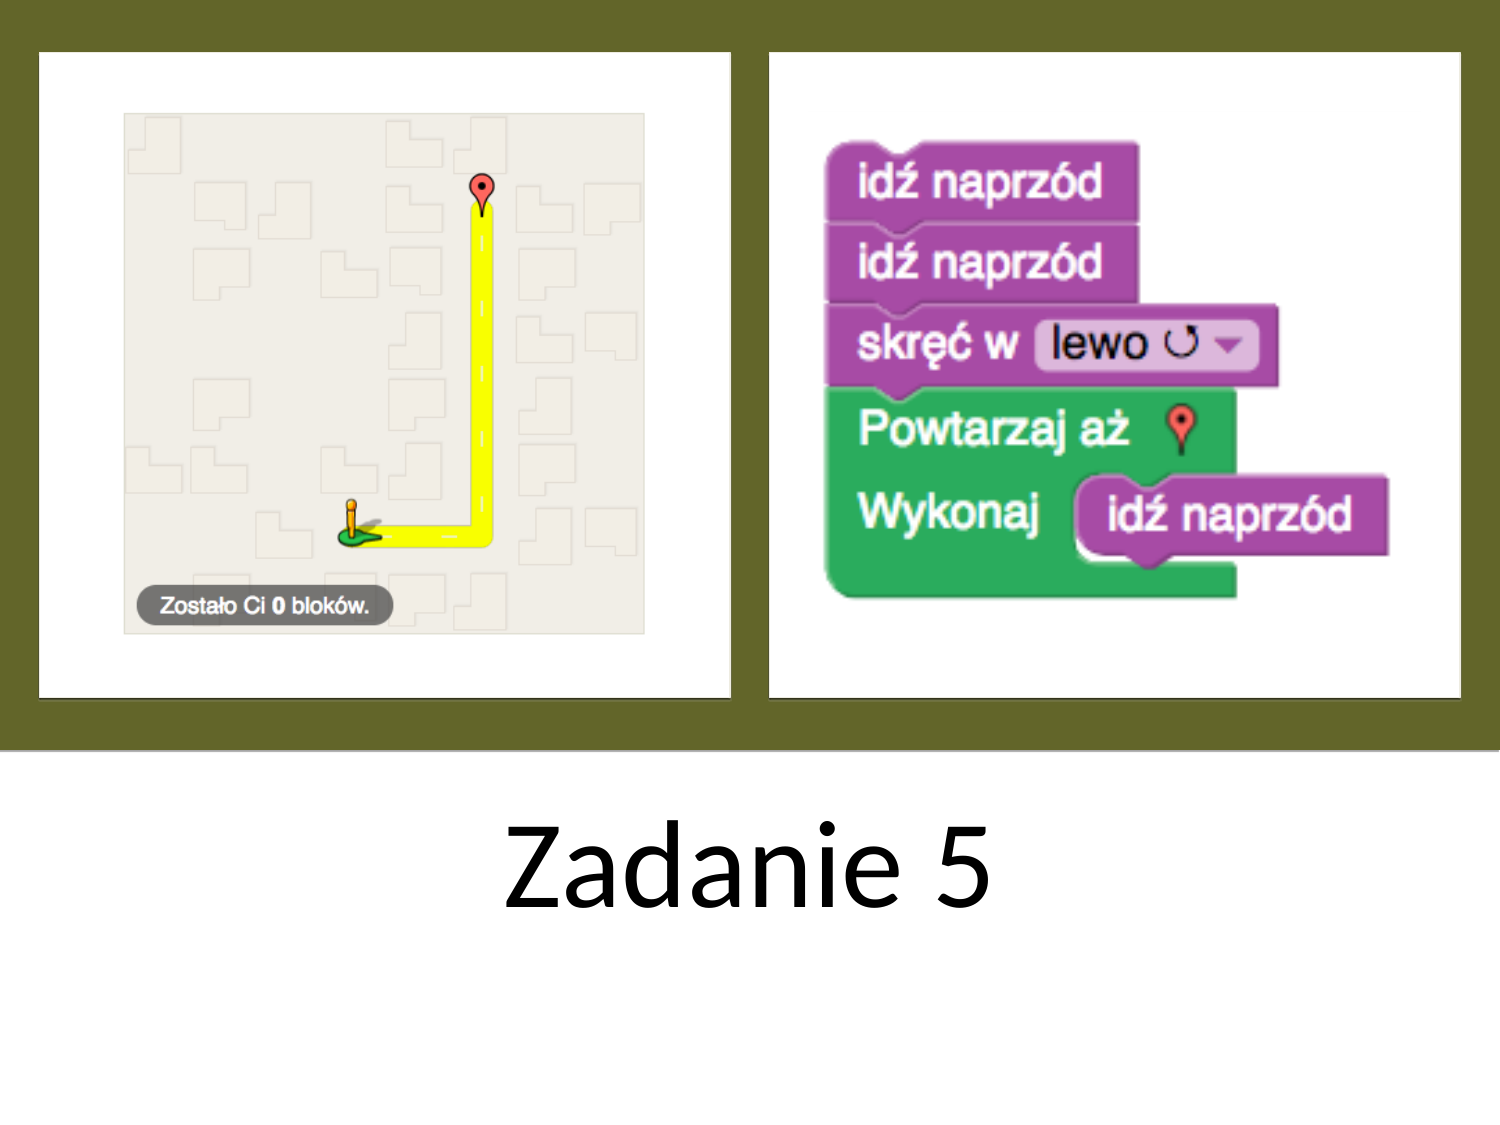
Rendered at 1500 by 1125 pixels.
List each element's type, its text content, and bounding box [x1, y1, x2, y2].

picture [808, 110, 1421, 640]
picture [120, 104, 650, 646]
title Zadanie 5 [187, 761, 1313, 942]
text_box [0, 0, 1500, 750]
